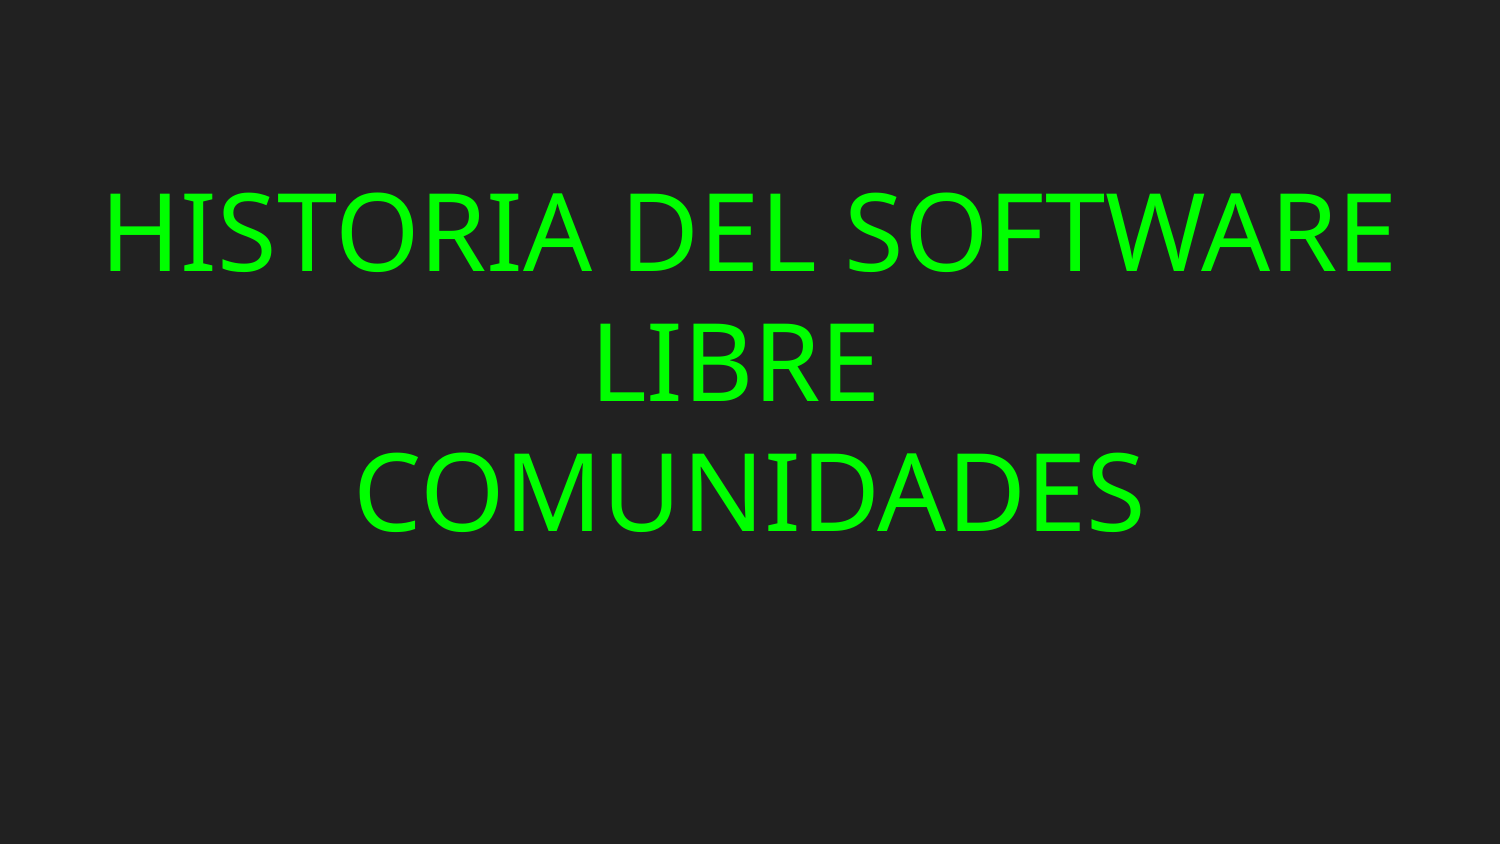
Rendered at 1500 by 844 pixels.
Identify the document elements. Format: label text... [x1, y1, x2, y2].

title HISTORIA DEL SOFTWARE LIBRE COMUNIDADES [51, 53, 1449, 663]
